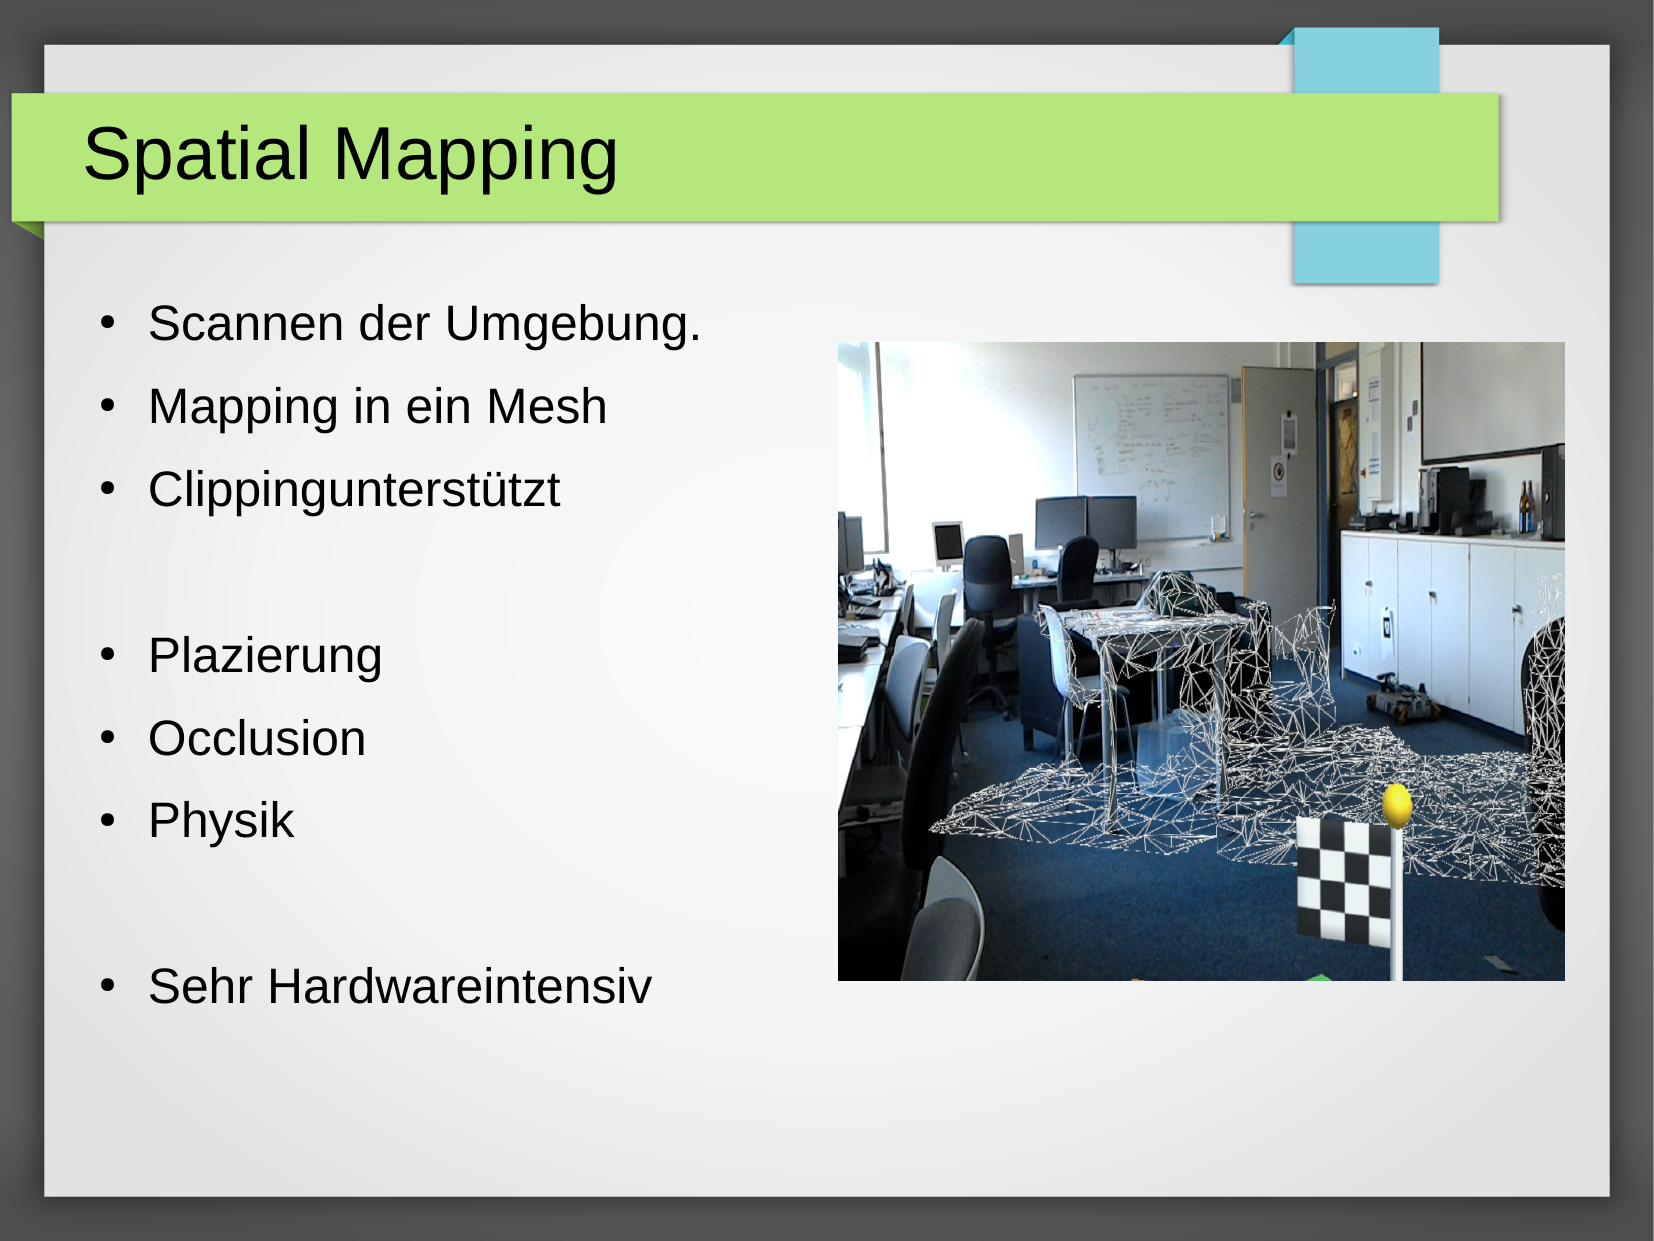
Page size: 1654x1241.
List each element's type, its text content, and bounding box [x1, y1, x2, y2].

title Spatial Mapping [82, 94, 1264, 213]
picture [0, 0, 1654, 1241]
list Scannen der Umgebung. Mapping in ein Mesh Clippingunterstützt Plazierung Occlusion Physik Sehr Hardwareintensiv [82, 295, 809, 1015]
